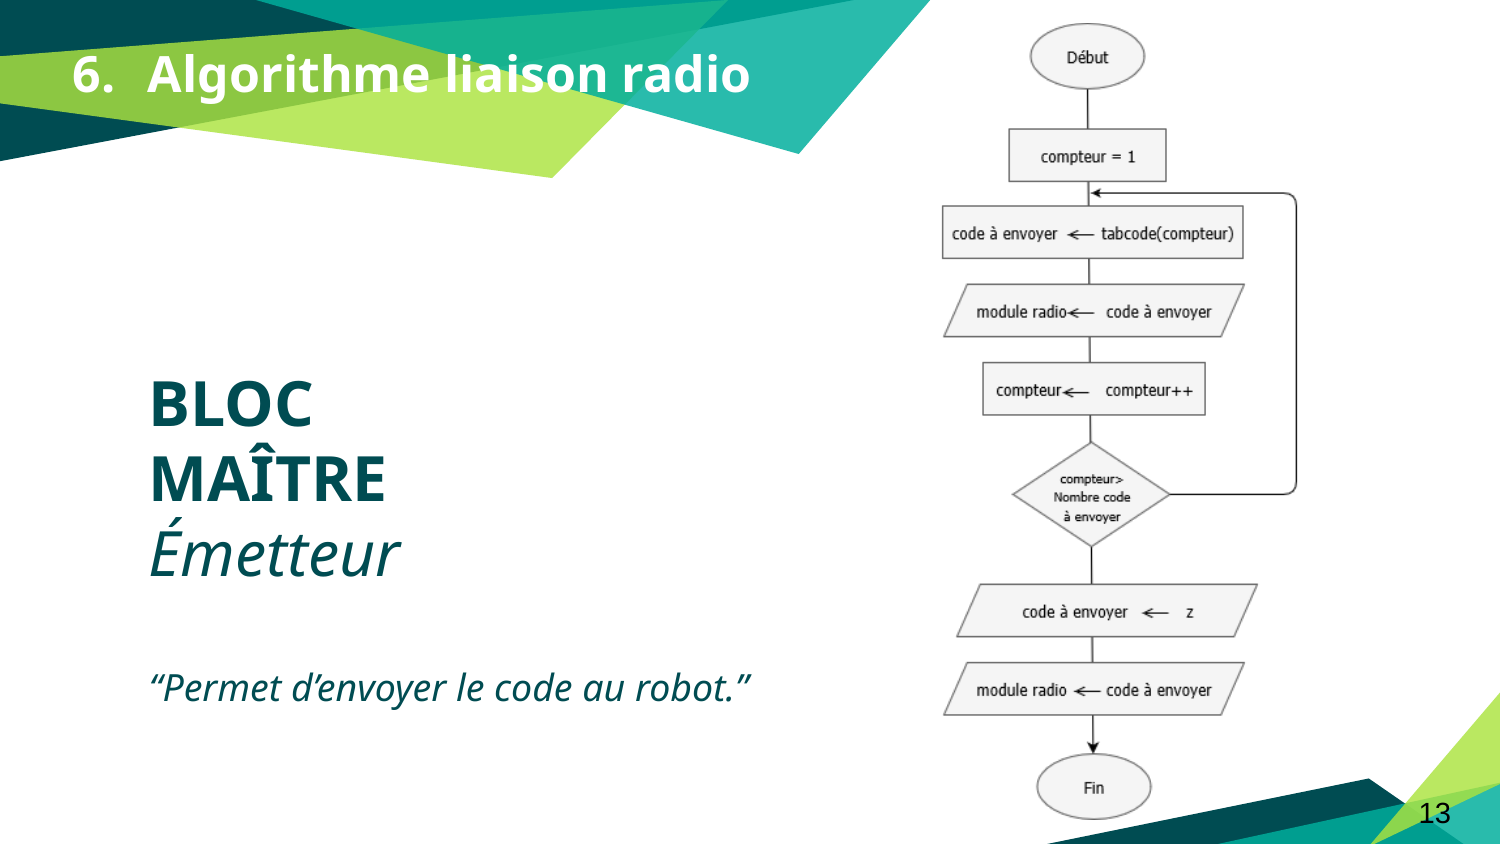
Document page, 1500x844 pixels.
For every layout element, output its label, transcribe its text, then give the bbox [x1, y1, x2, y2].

picture [937, 23, 1305, 820]
title 6. Algorithme liaison radio [57, 27, 937, 169]
text_box BLOC MAÎTRE Émetteur “Permet d’envoyer le code au robot.” [134, 349, 796, 395]
slide_number <number> [1403, 779, 1494, 844]
